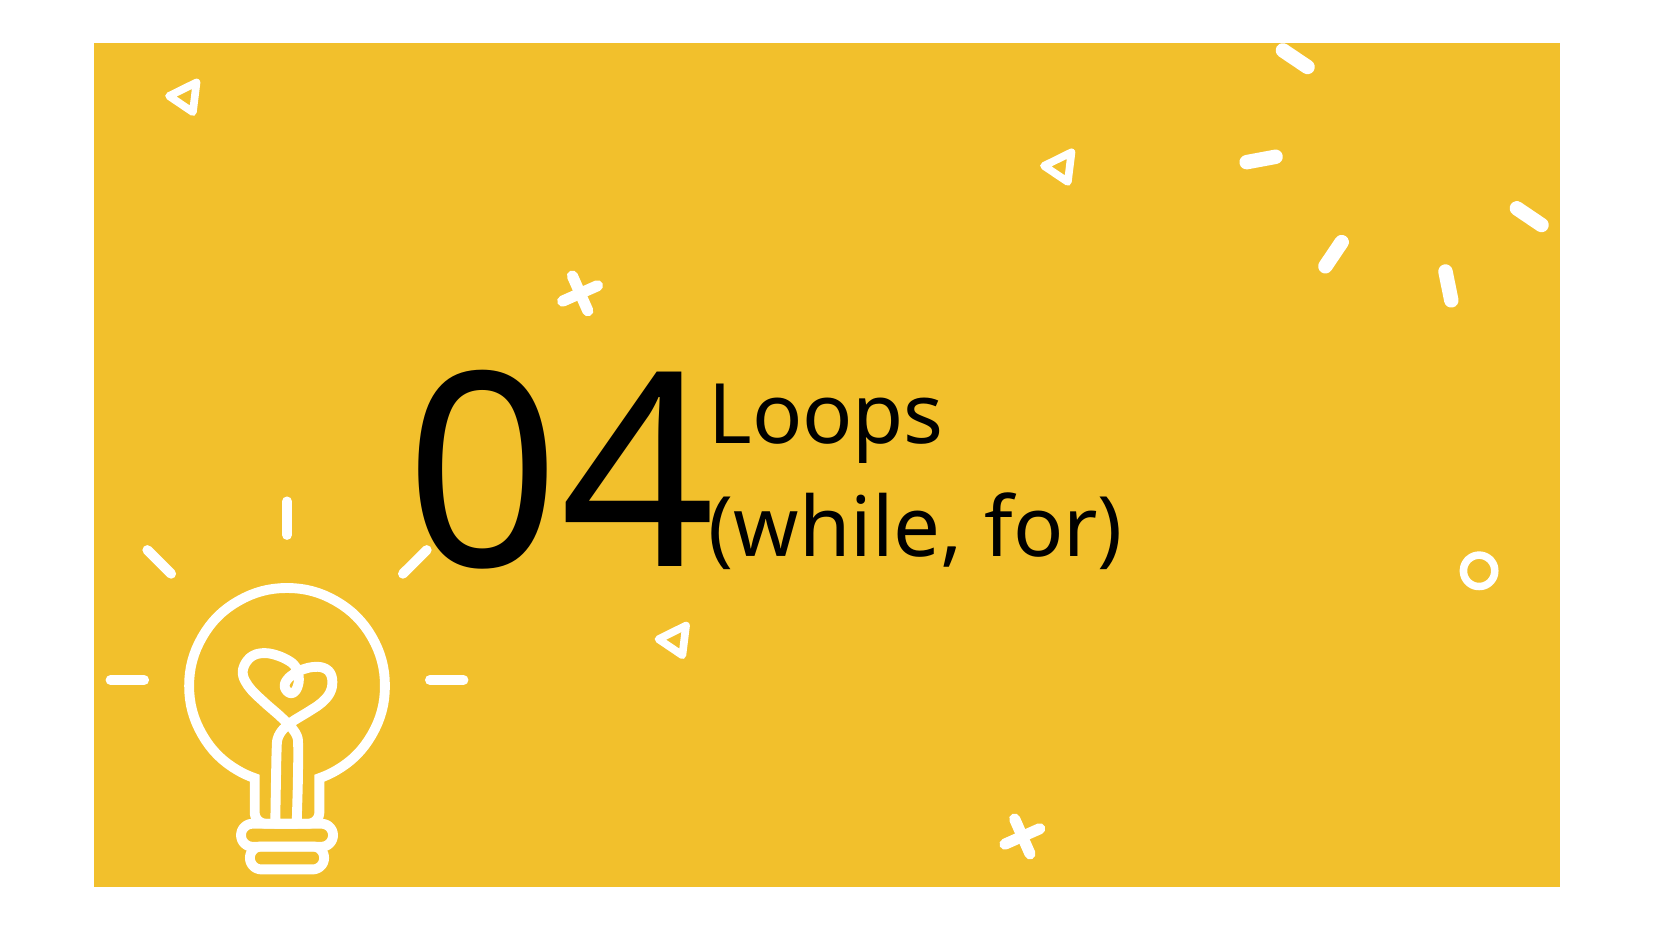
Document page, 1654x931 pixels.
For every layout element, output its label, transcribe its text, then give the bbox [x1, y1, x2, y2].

title Loops (while, for) [751, 354, 1429, 582]
title 04 [405, 276, 751, 646]
